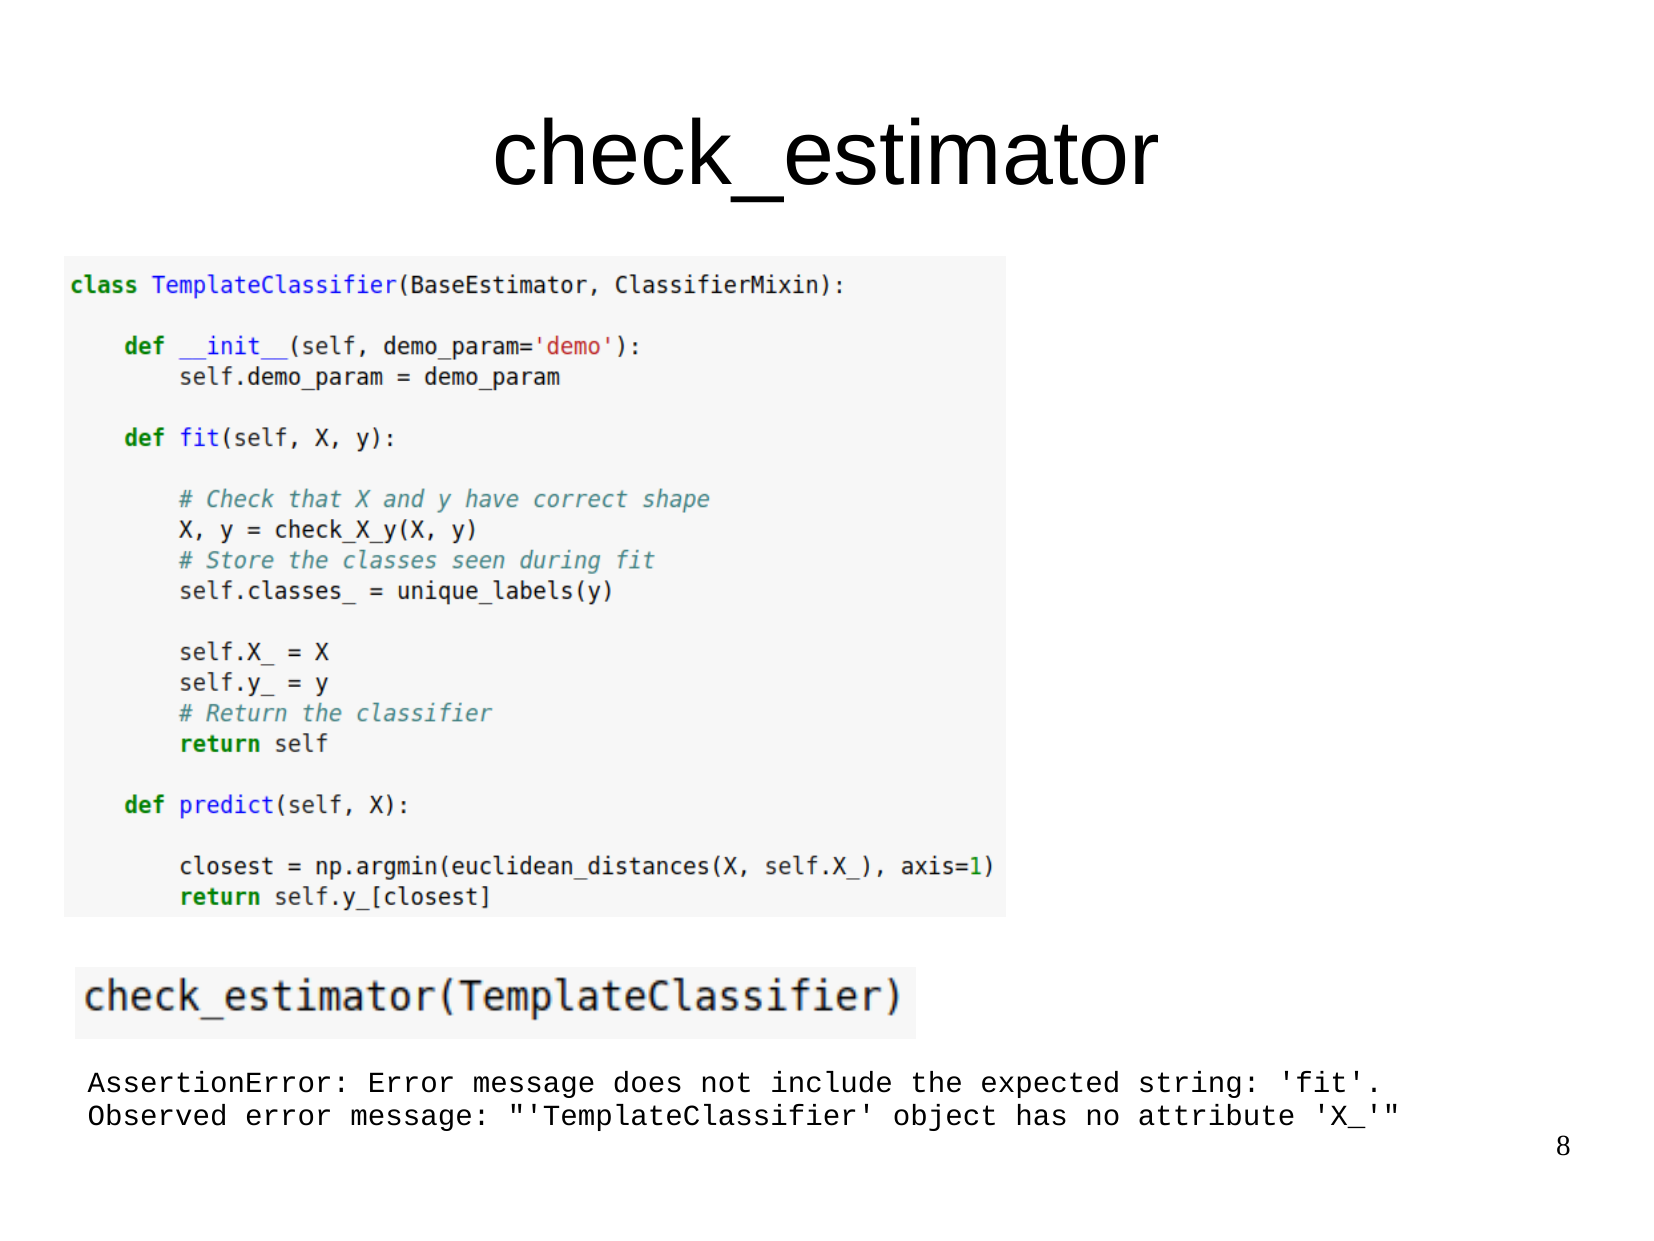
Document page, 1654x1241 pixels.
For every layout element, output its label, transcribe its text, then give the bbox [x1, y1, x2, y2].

picture [75, 967, 916, 1039]
text_box AssertionError: Error message does not include the expected string: 'fit'. Observed error message: "'TemplateClassifier' object has no attribute 'X_'" [72, 1061, 1654, 1189]
title check_estimator [82, 49, 1571, 257]
picture [64, 256, 1006, 917]
